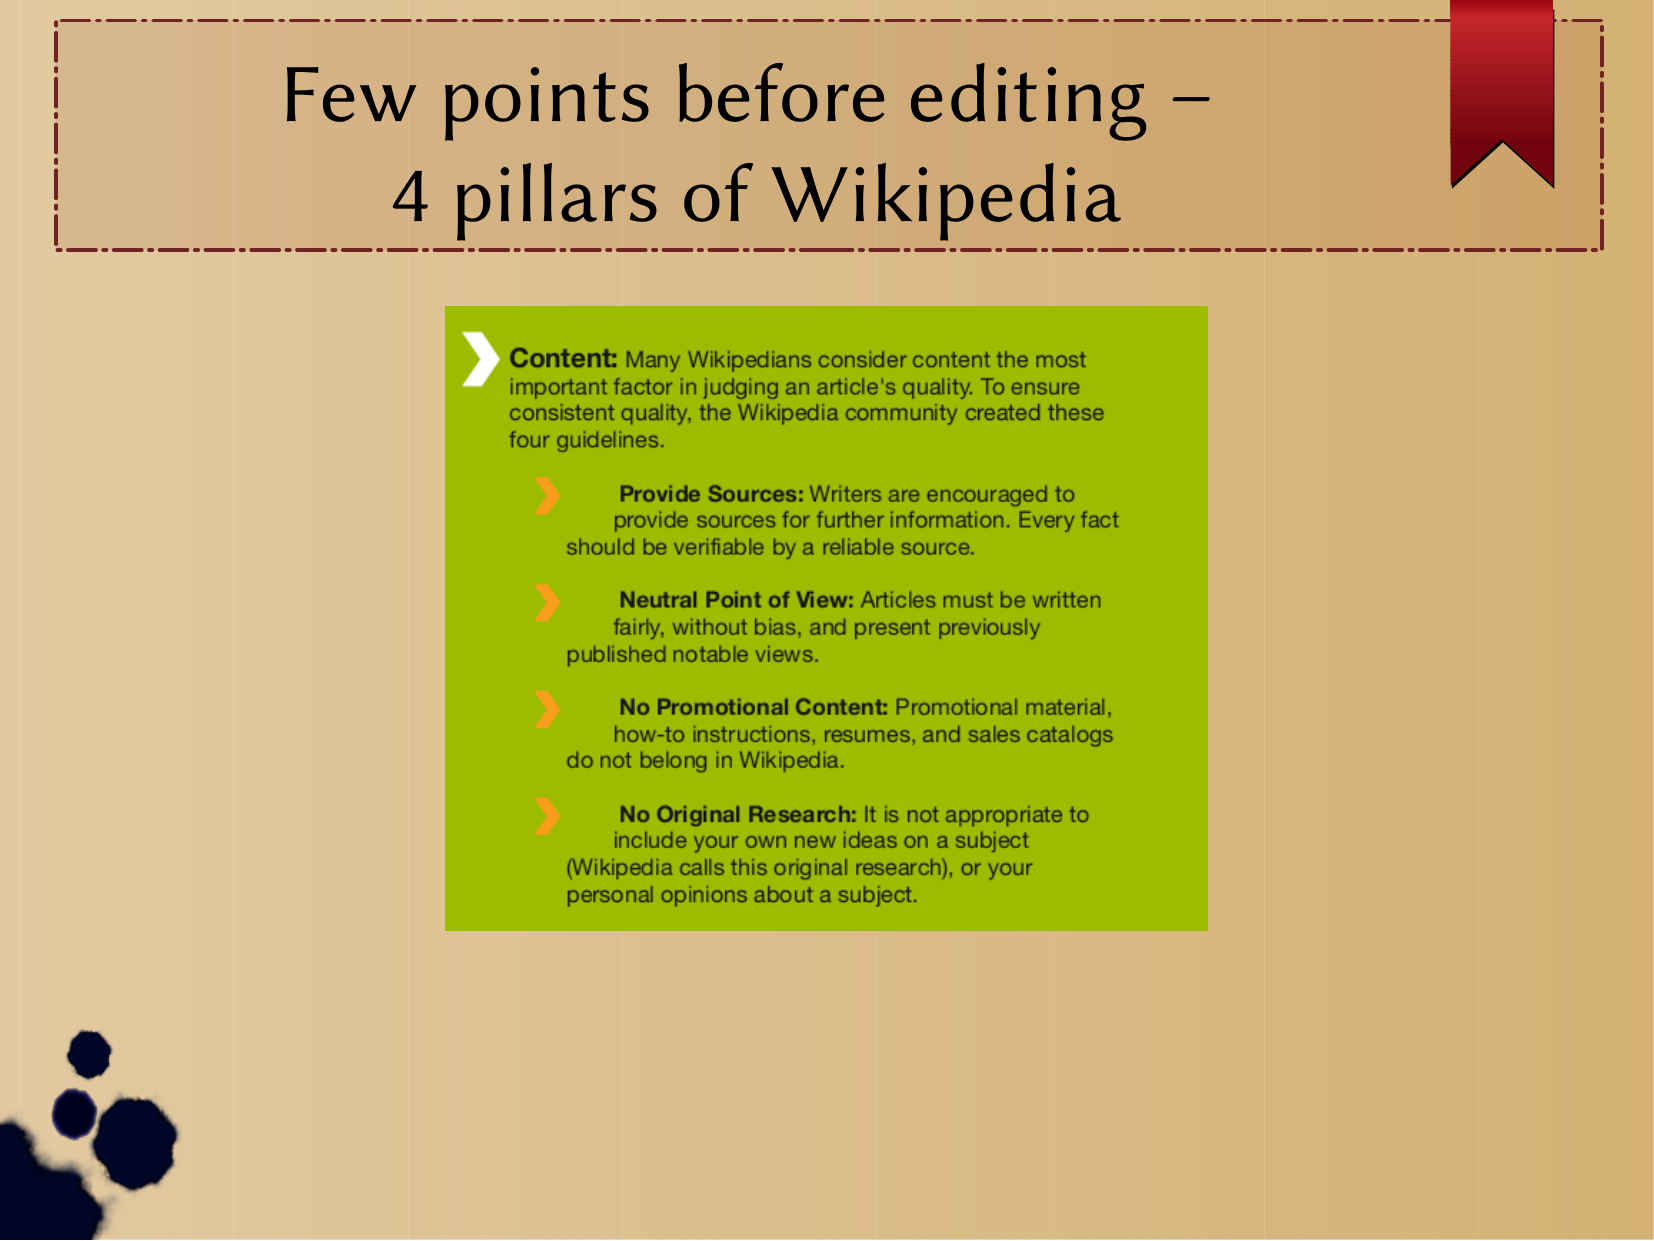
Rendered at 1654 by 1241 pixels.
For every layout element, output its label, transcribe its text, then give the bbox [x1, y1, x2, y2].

picture [445, 306, 1208, 931]
text_box Few points before editing – 4 pillars of Wikipedia [82, 47, 1412, 229]
